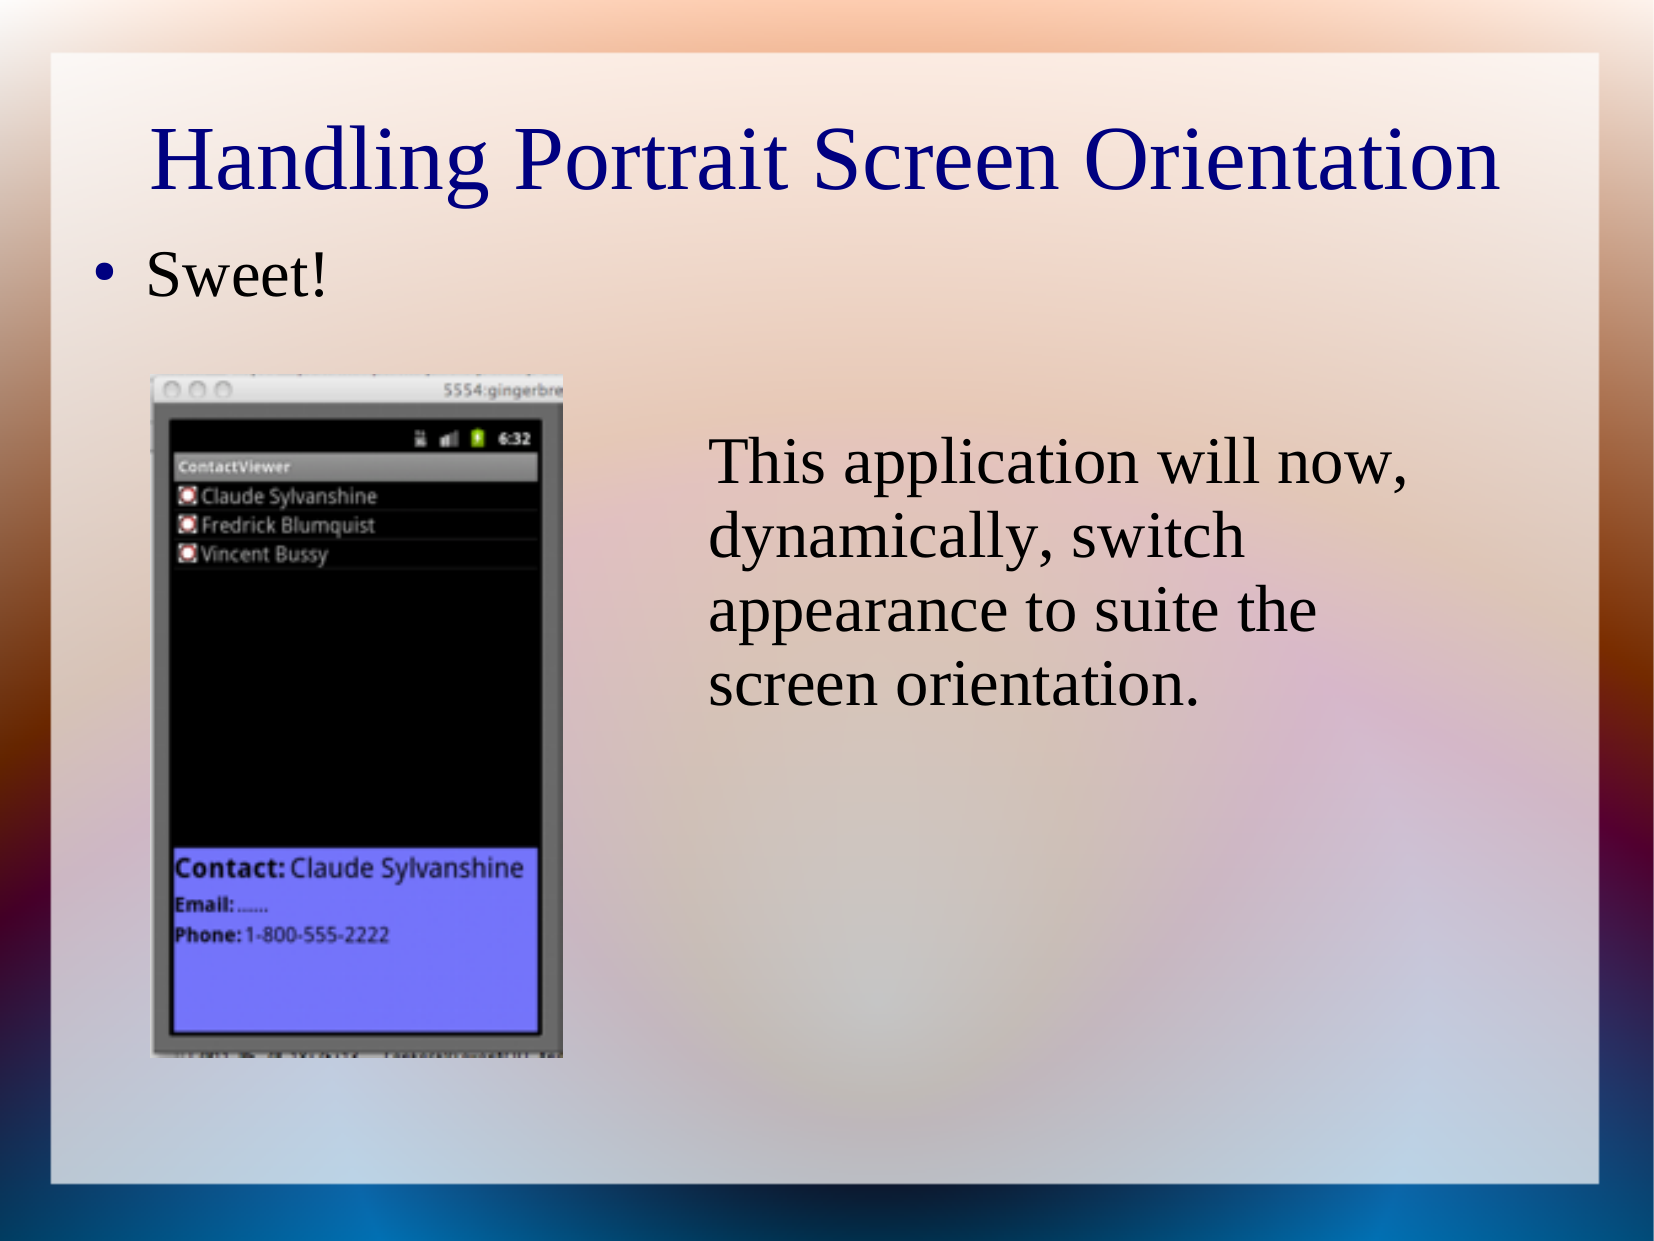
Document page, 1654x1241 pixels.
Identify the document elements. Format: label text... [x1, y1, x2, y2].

title Handling Portrait Screen Orientation [82, 55, 1571, 263]
picture [0, 0, 1654, 1241]
list This application will now, dynamically, switch appearance to suite the screen orientation. [637, 424, 1463, 1051]
list Sweet! [75, 236, 1564, 376]
